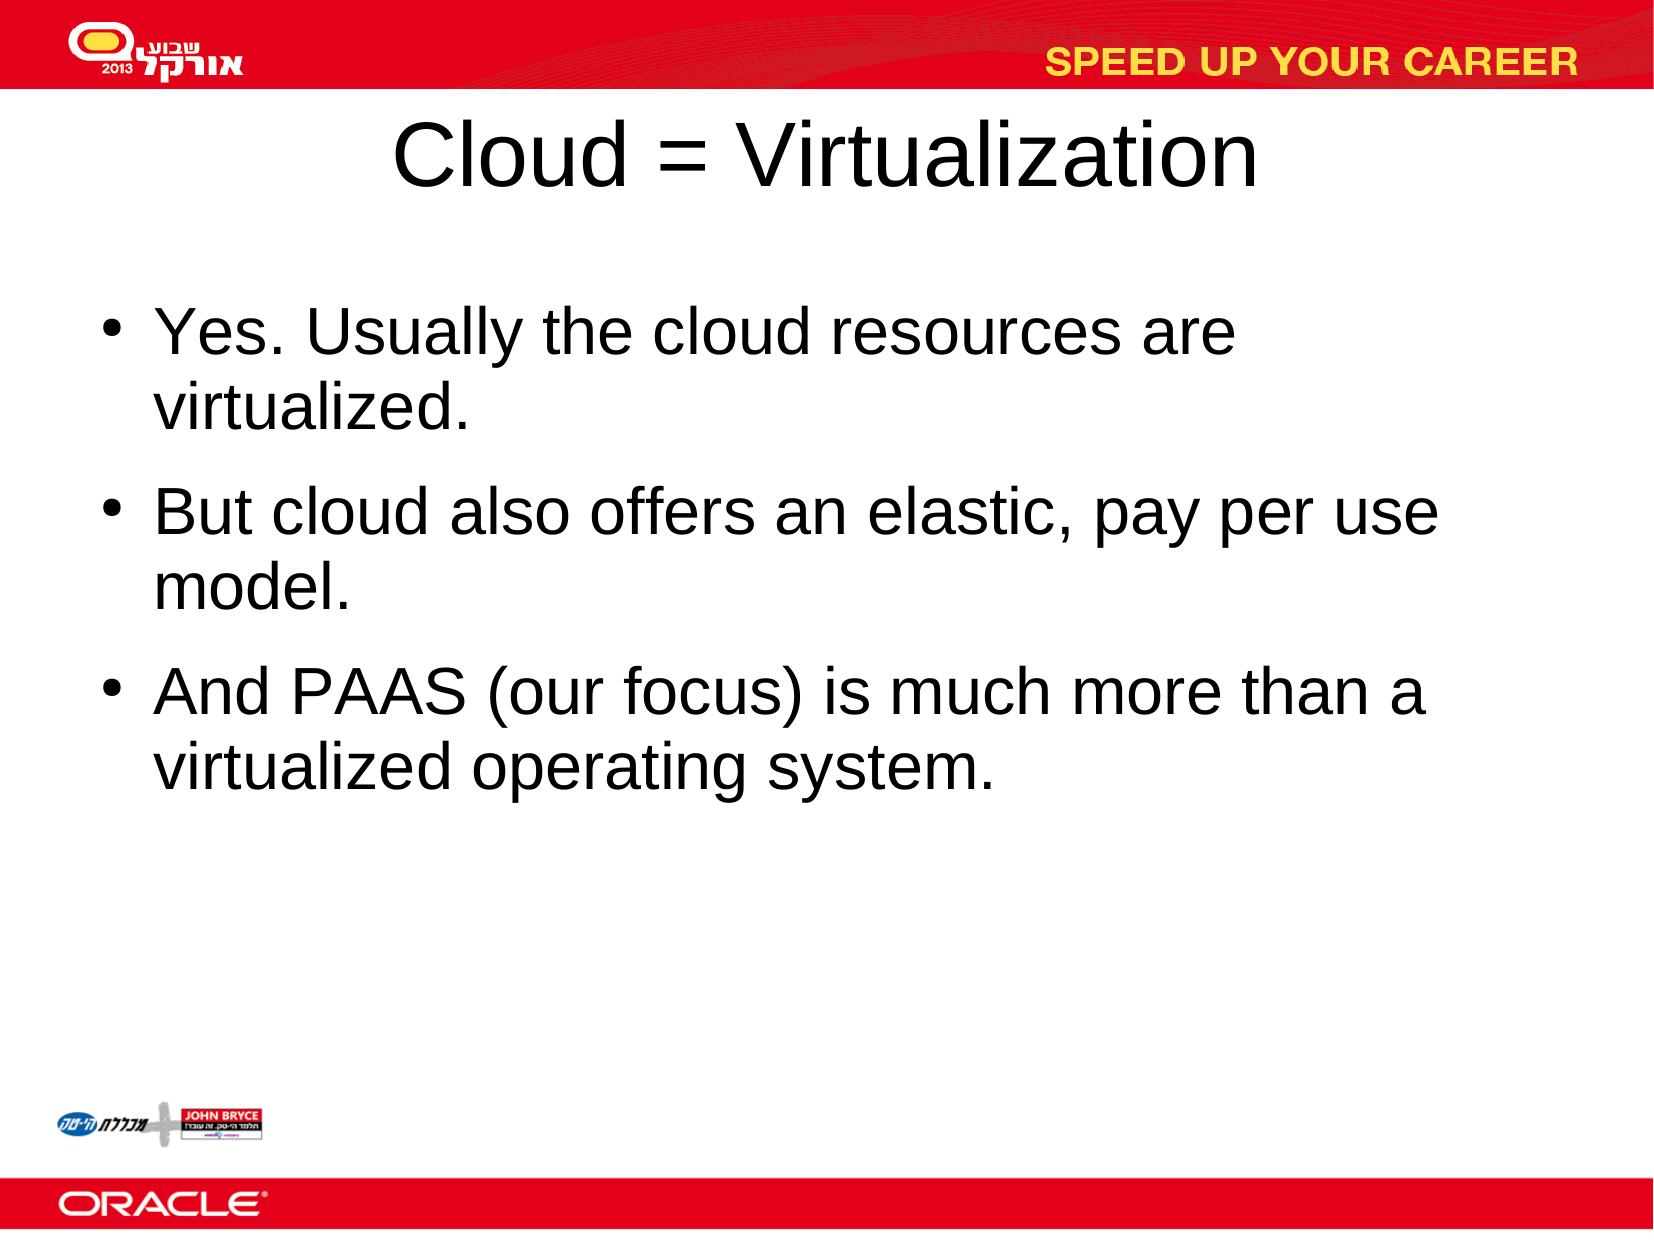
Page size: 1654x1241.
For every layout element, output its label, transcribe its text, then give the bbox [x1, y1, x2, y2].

picture [0, 1087, 1653, 1240]
picture [0, 0, 1654, 89]
title Cloud = Virtualization [82, 49, 1571, 257]
list Yes. Usually the cloud resources are virtualized. But cloud also offers an elastic, pay per use model. And PAAS (our focus) is much more than a virtualized operating system. [82, 290, 1538, 1010]
